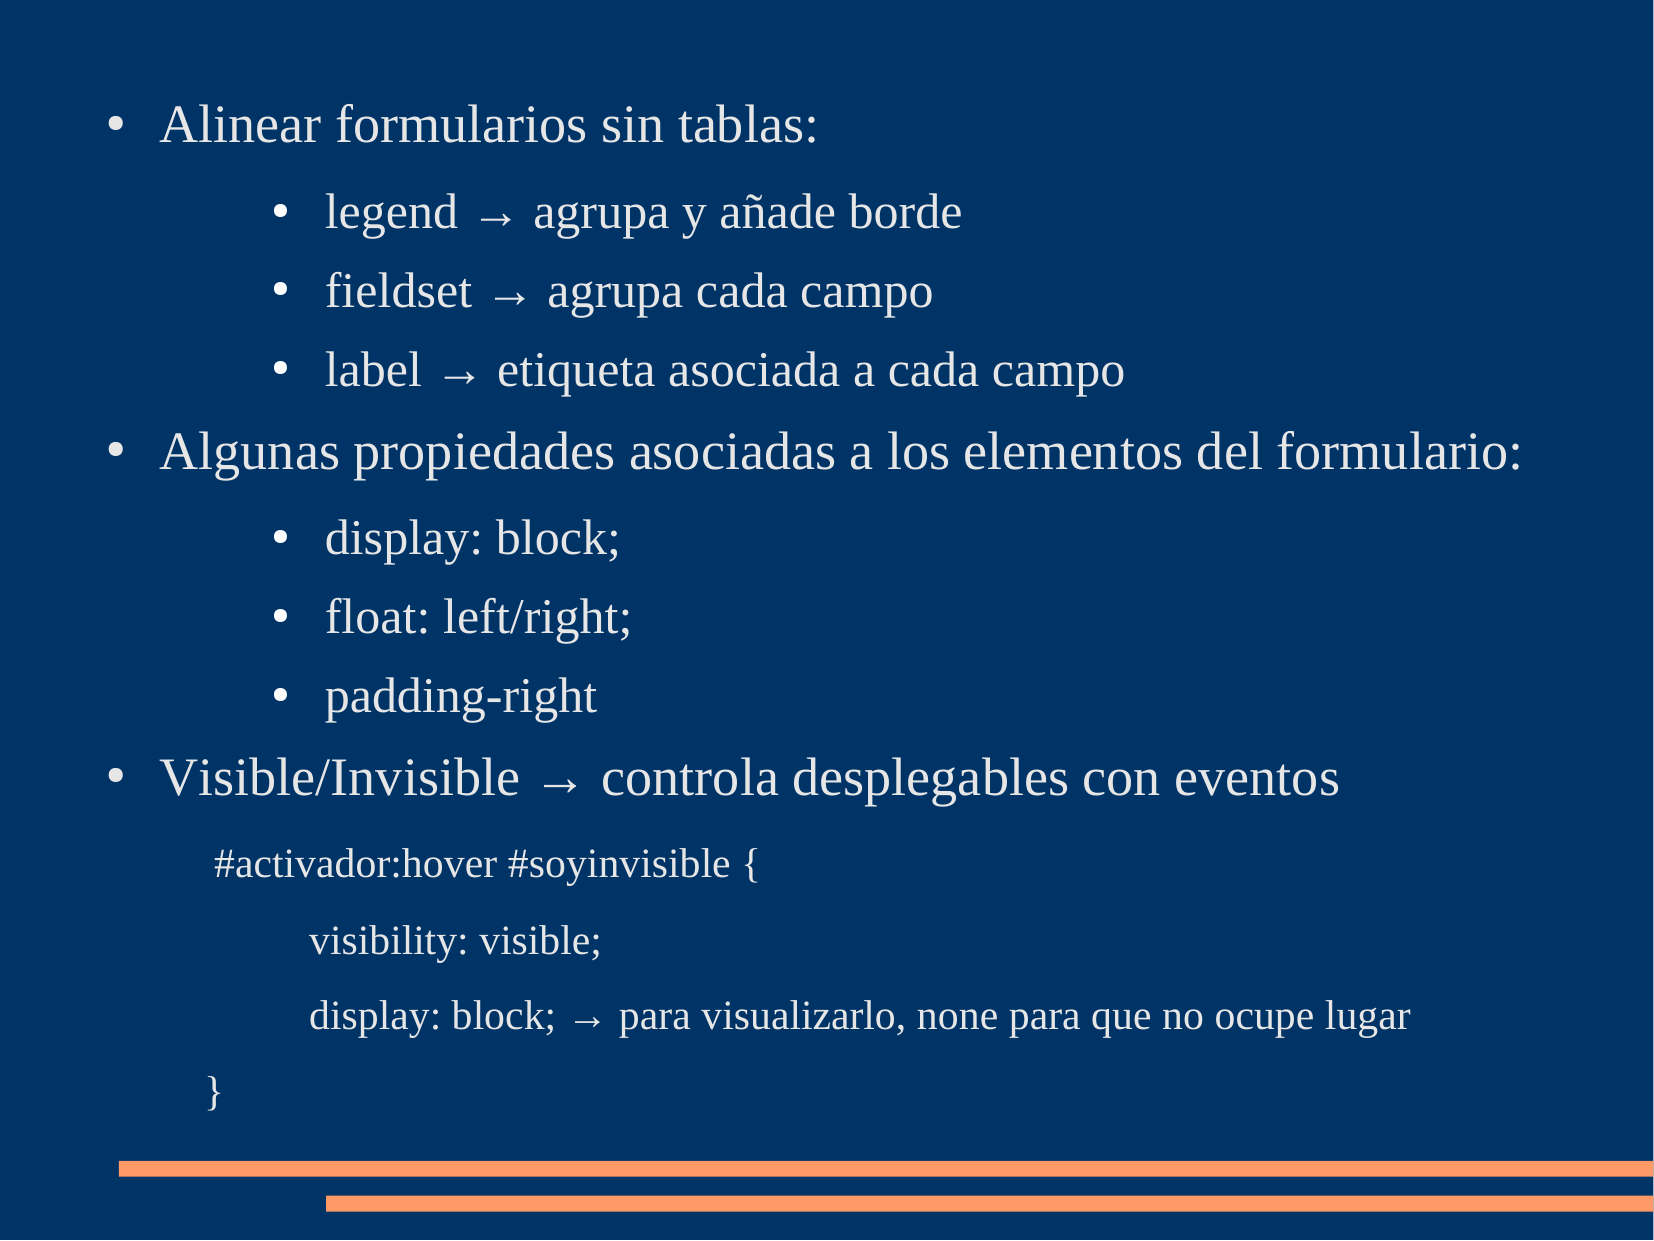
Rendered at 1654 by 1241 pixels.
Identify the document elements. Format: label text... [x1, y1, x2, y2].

list Alinear formularios sin tablas: legend → agrupa y añade borde fieldset → agrupa cada campo label → etiqueta asociada a cada campo Algunas propiedades asociadas a los elementos del formulario: display: block; float: left/right; padding-right Visible/Invisible → controla desplegables con eventos #activador:hover #soyinvisible { visibility: visible; display: block; → para visualizarlo, none para que no ocupe lugar } [88, 94, 1528, 1127]
